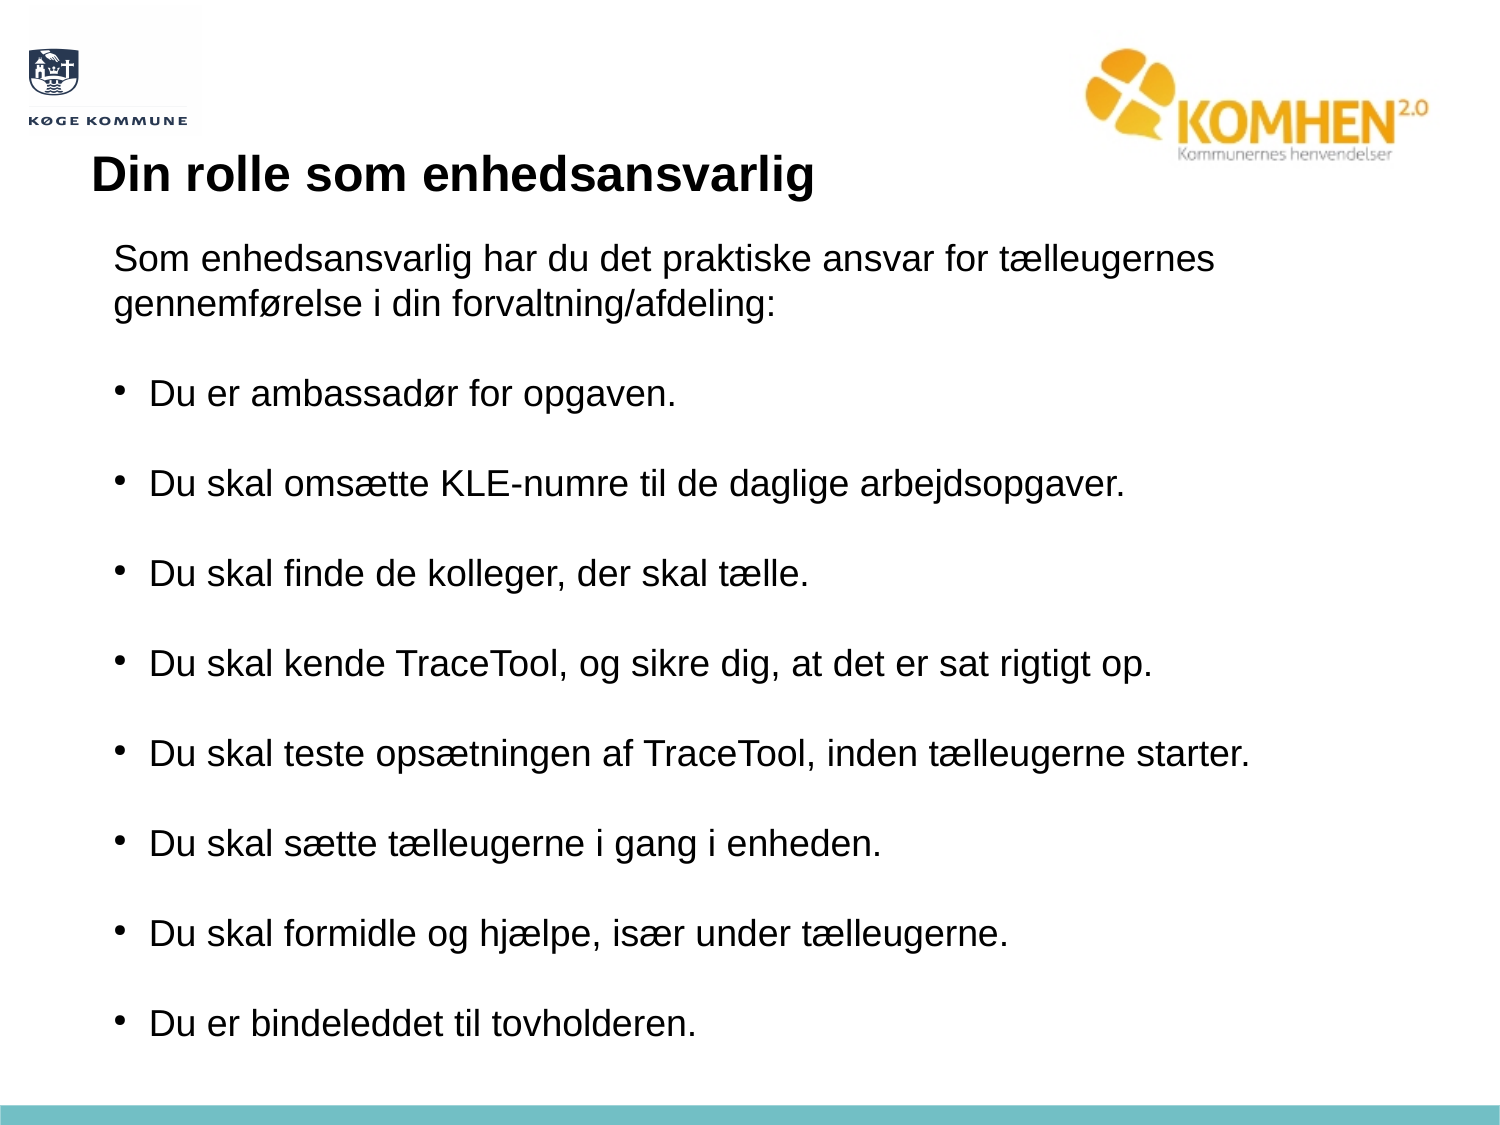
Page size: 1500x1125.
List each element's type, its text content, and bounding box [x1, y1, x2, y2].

text_box Som enhedsansvarlig har du det praktiske ansvar for tælleugernes gennemførelse i din forvaltning/afdeling: Du er ambassadør for opgaven. Du skal omsætte KLE-numre til de daglige arbejdsopgaver. Du skal finde de kolleger, der skal tælle. Du skal kende TraceTool, og sikre dig, at det er sat rigtigt op. Du skal teste opsætningen af TraceTool, inden tælleugerne starter. Du skal sætte tælleugerne i gang i enheden. Du skal formidle og hjælpe, især under tælleugerne. Du er bindeleddet til tovholderen. [63, 227, 1414, 970]
text_box [0, 1105, 1500, 1125]
picture [29, 5, 202, 136]
text_box Din rolle som enhedsansvarlig [76, 78, 1427, 266]
picture [1069, 30, 1440, 186]
